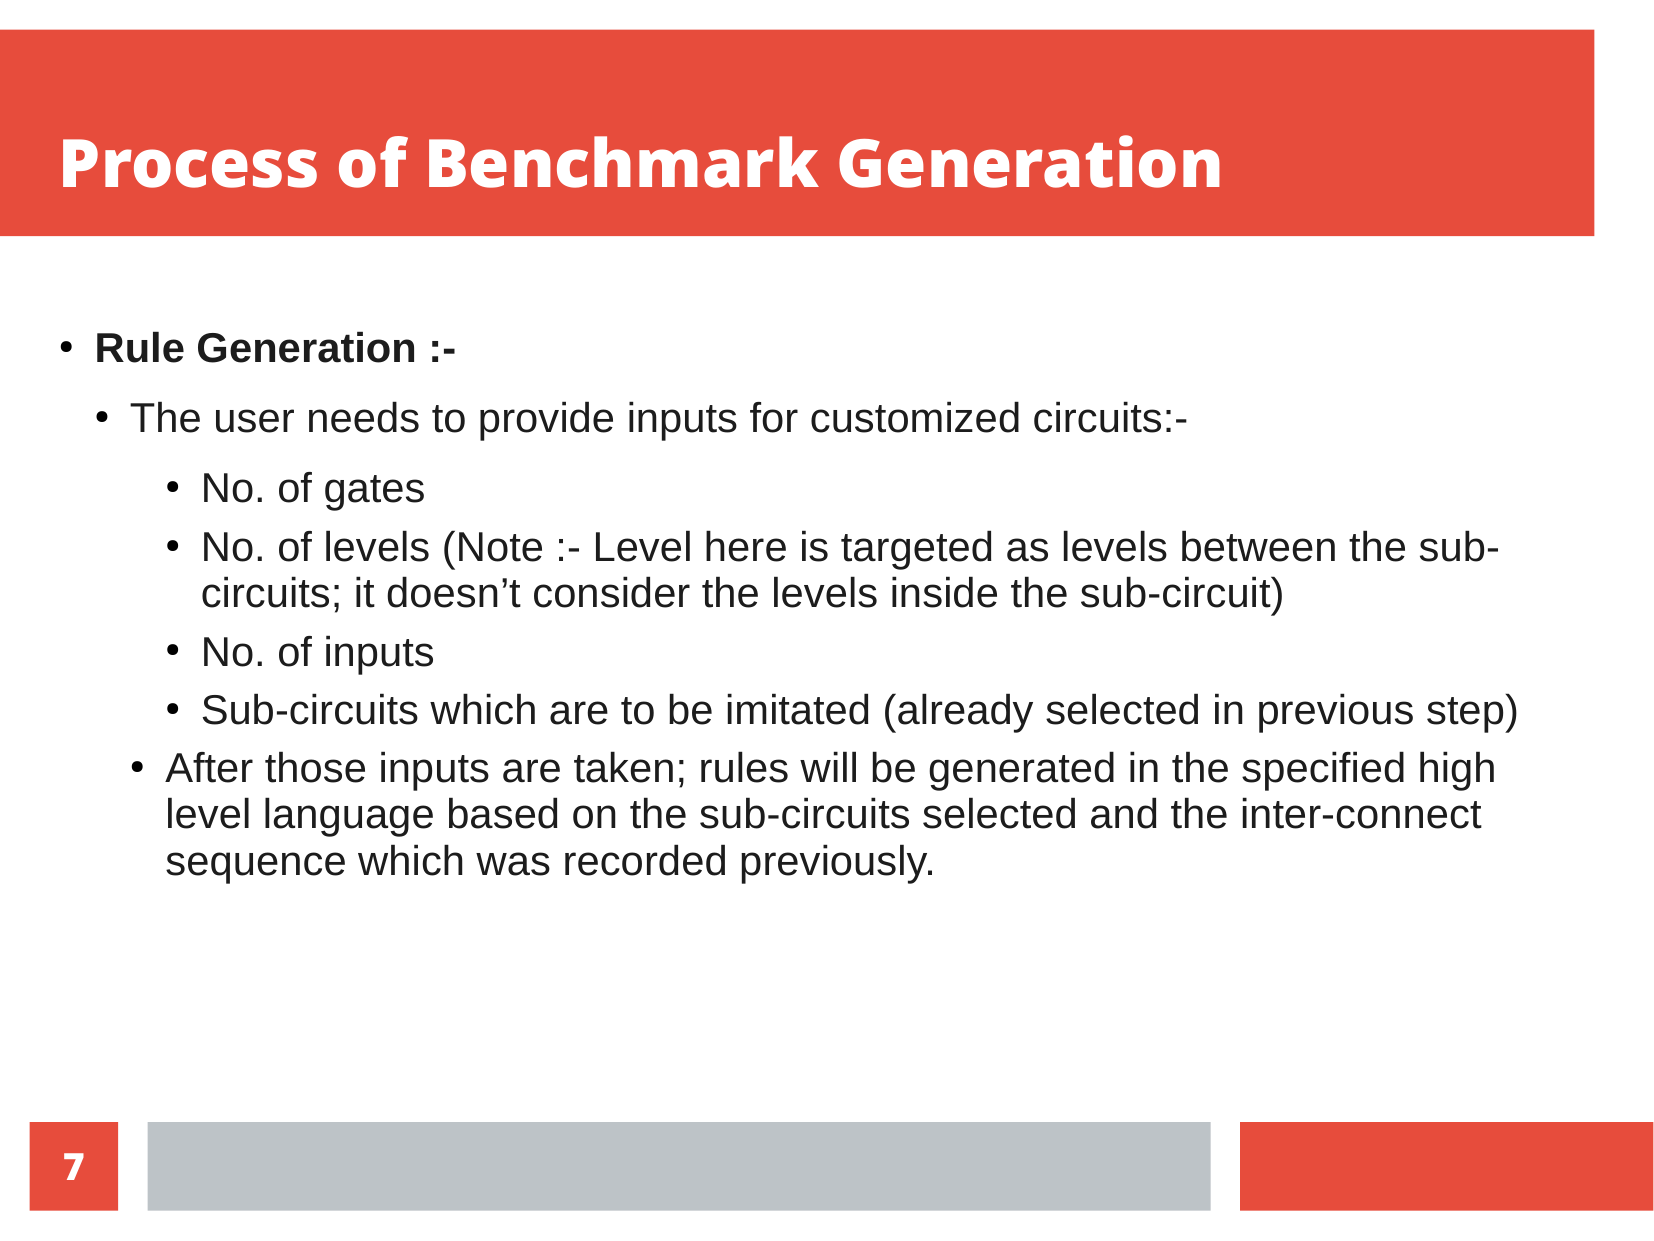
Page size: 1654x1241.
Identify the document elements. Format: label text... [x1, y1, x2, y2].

list Rule Generation :- The user needs to provide inputs for customized circuits:- No. of gates No. of levels (Note :- Level here is targeted as levels between the sub-circuits; it doesn’t consider the levels inside the sub-circuit) No. of inputs Sub-circuits which are to be imitated (already selected in previous step) After those inputs are taken; rules will be generated in the specified high level language based on the sub-circuits selected and the inter-connect sequence which was recorded previously. [59, 324, 1565, 1093]
title Process of Benchmark Generation [59, 59, 1595, 207]
